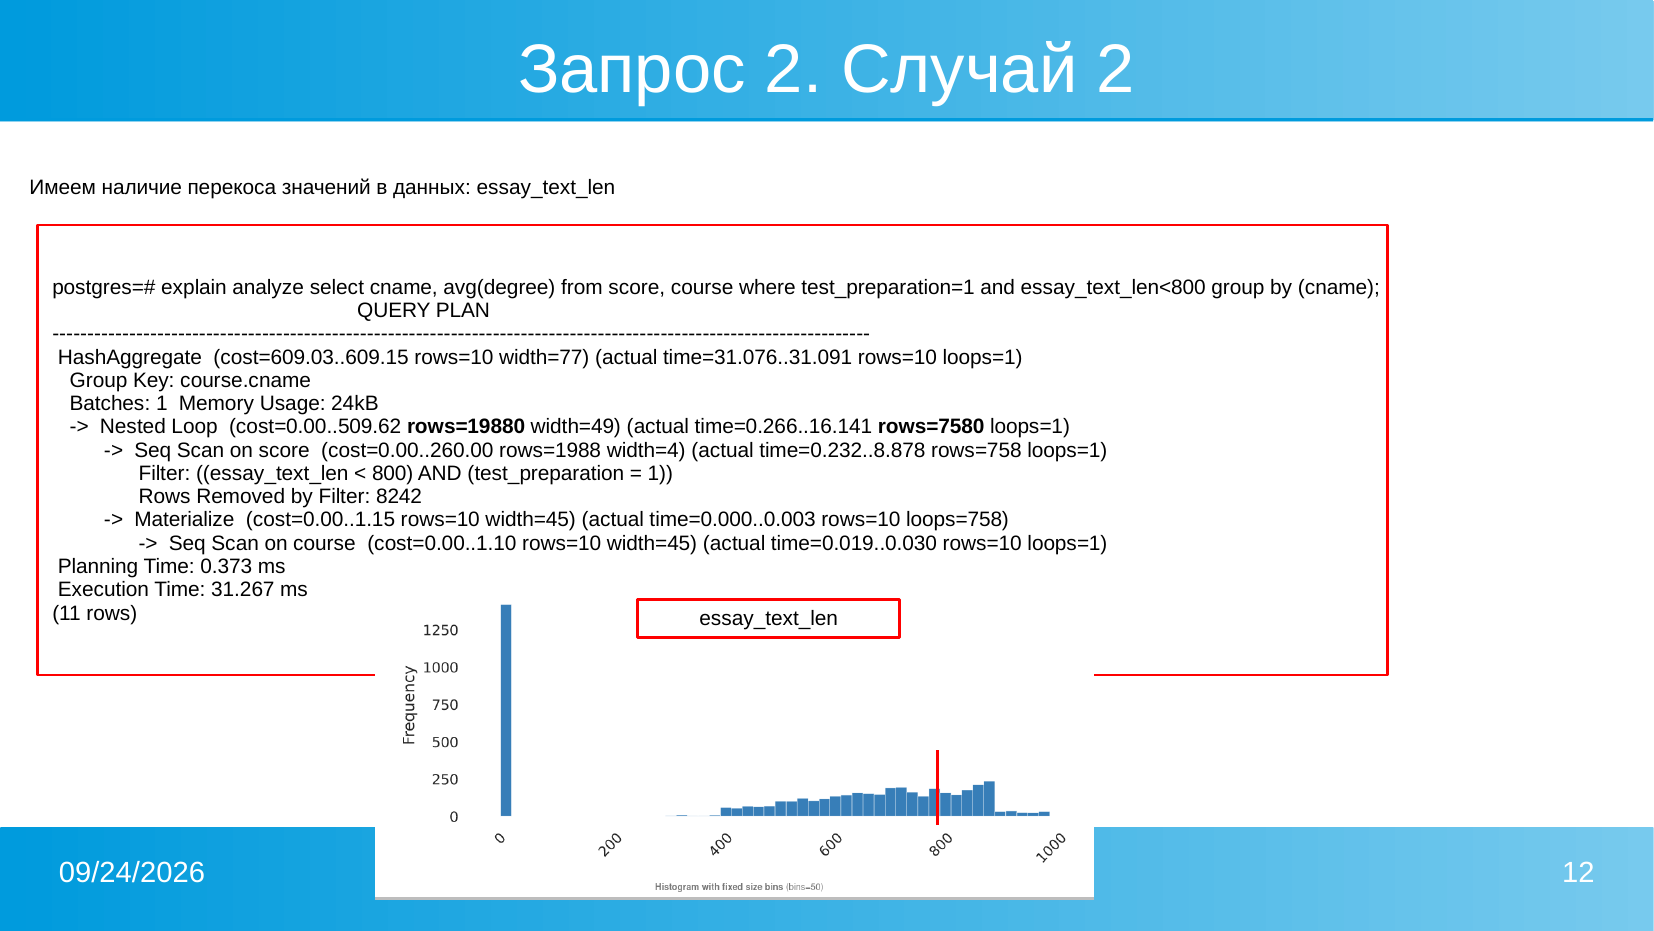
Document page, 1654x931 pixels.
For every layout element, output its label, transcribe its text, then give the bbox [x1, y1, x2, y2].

text_box postgres=# explain analyze select cname, avg(degree) from score, course where test_preparation=1 and essay_text_len<800 group by (cname); QUERY PLAN --------------------------------------------------------------------------------------------------------------------- HashAggregate (cost=609.03..609.15 rows=10 width=77) (actual time=31.076..31.091 rows=10 loops=1) Group Key: course.cname Batches: 1 Memory Usage: 24kB -> Nested Loop (cost=0.00..509.62 rows=19880 width=49) (actual time=0.266..16.141 rows=7580 loops=1) -> Seq Scan on score (cost=0.00..260.00 rows=1988 width=4) (actual time=0.232..8.878 rows=758 loops=1) Filter: ((essay_text_len < 800) AND (test_preparation = 1)) Rows Removed by Filter: 8242 -> Materialize (cost=0.00..1.15 rows=10 width=45) (actual time=0.000..0.003 rows=10 loops=758) -> Seq Scan on course (cost=0.00..1.10 rows=10 width=45) (actual time=0.019..0.030 rows=10 loops=1) Planning Time: 0.373 ms Execution Time: 31.267 ms (11 rows) [37, 225, 1388, 676]
text_box Имеем наличие перекоса значений в данных: essay_text_len [14, 168, 1276, 226]
picture [375, 587, 1094, 901]
text_box essay_text_len [637, 599, 900, 638]
title Запрос 2. Случай 2 [59, 29, 1595, 108]
